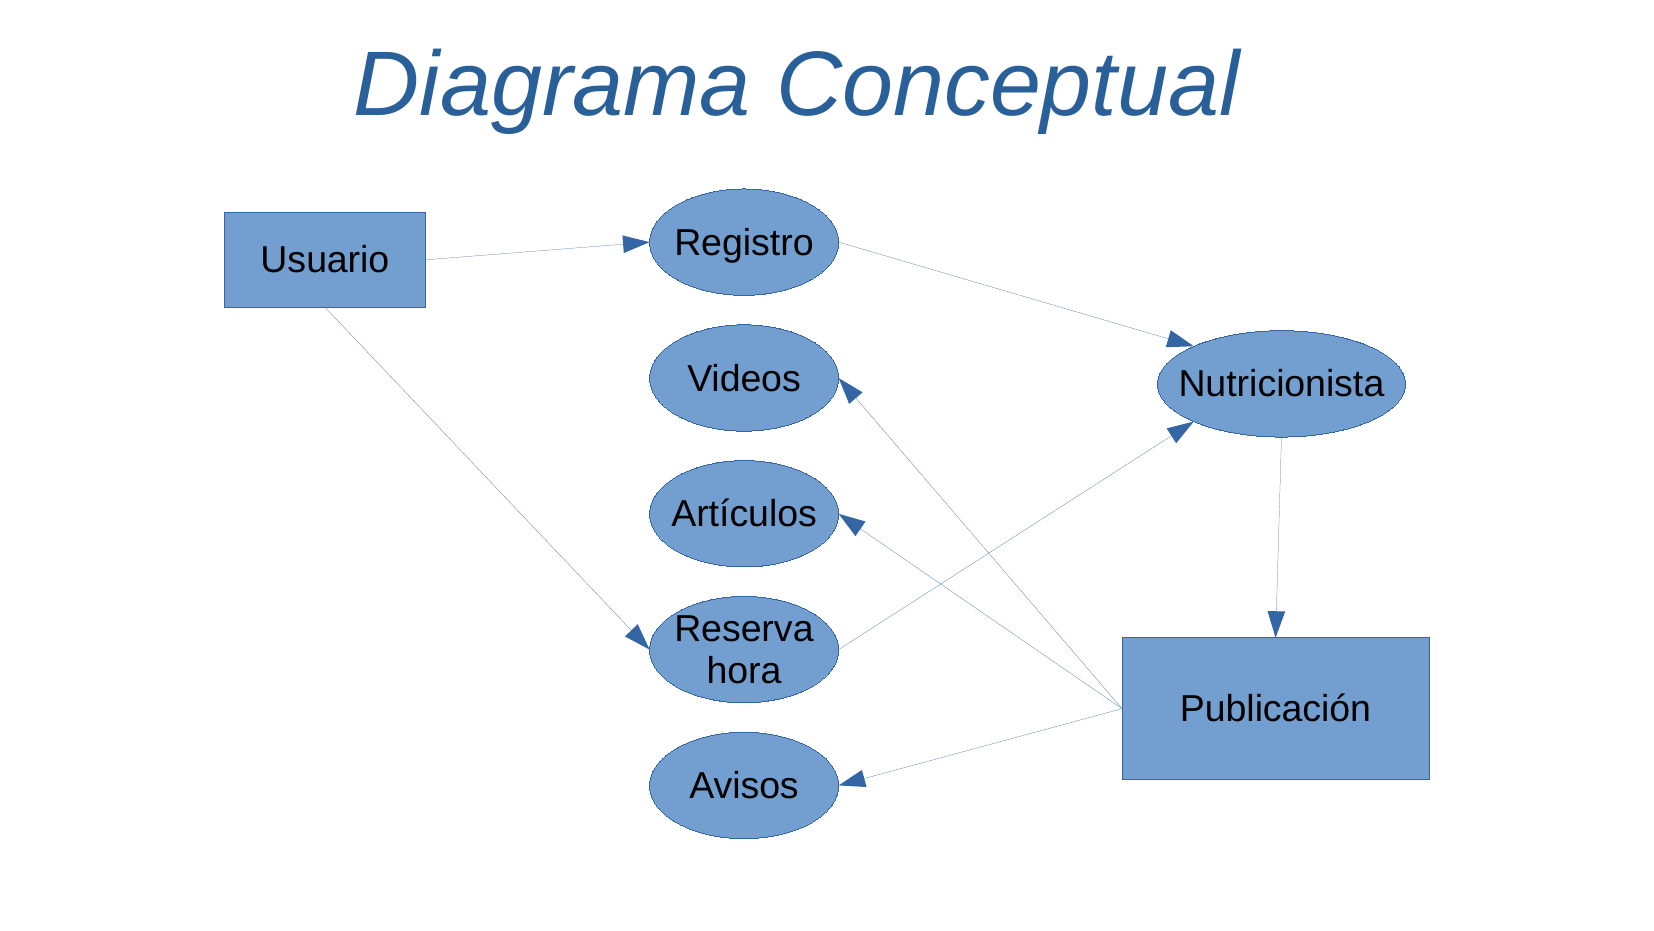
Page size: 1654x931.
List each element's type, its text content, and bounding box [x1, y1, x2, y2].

text_box Artículos [649, 460, 839, 567]
text_box Nutricionista [1157, 330, 1406, 438]
text_box Reserva hora [649, 596, 839, 703]
text_box Usuario [224, 212, 426, 308]
text_box Registro [649, 188, 839, 296]
text_box Publicación [1122, 637, 1430, 780]
title Diagrama Conceptual [82, 32, 1512, 135]
text_box Videos [649, 324, 839, 432]
text_box Avisos [649, 732, 839, 839]
